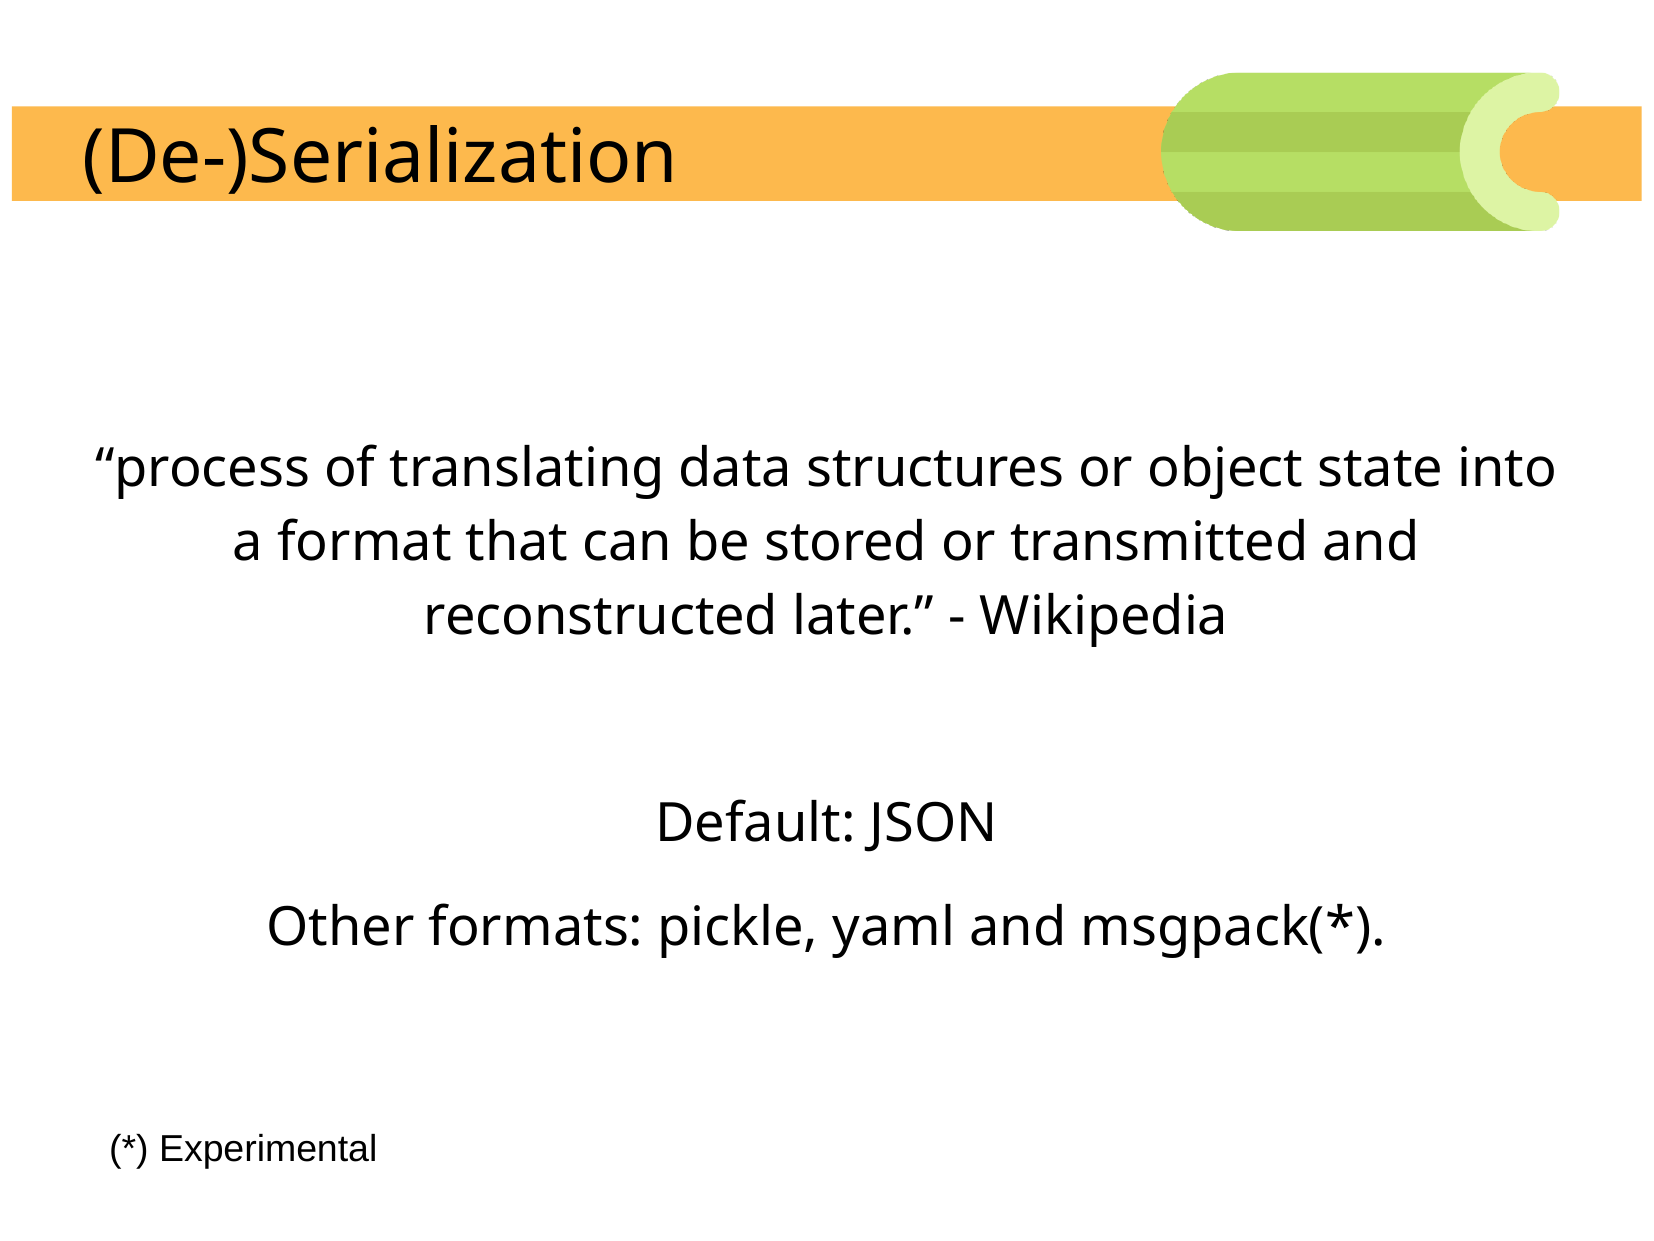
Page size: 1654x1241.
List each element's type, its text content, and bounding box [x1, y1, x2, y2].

picture [1160, 0, 1560, 259]
title (De-)Serialization [82, 94, 1264, 213]
list “process of translating data structures or object state into a format that can be stored or transmitted and reconstructed later.” - Wikipedia Default: JSON Other formats: pickle, yaml and msgpack(*). [82, 259, 1571, 1130]
text_box (*) Experimental [94, 1119, 733, 1177]
